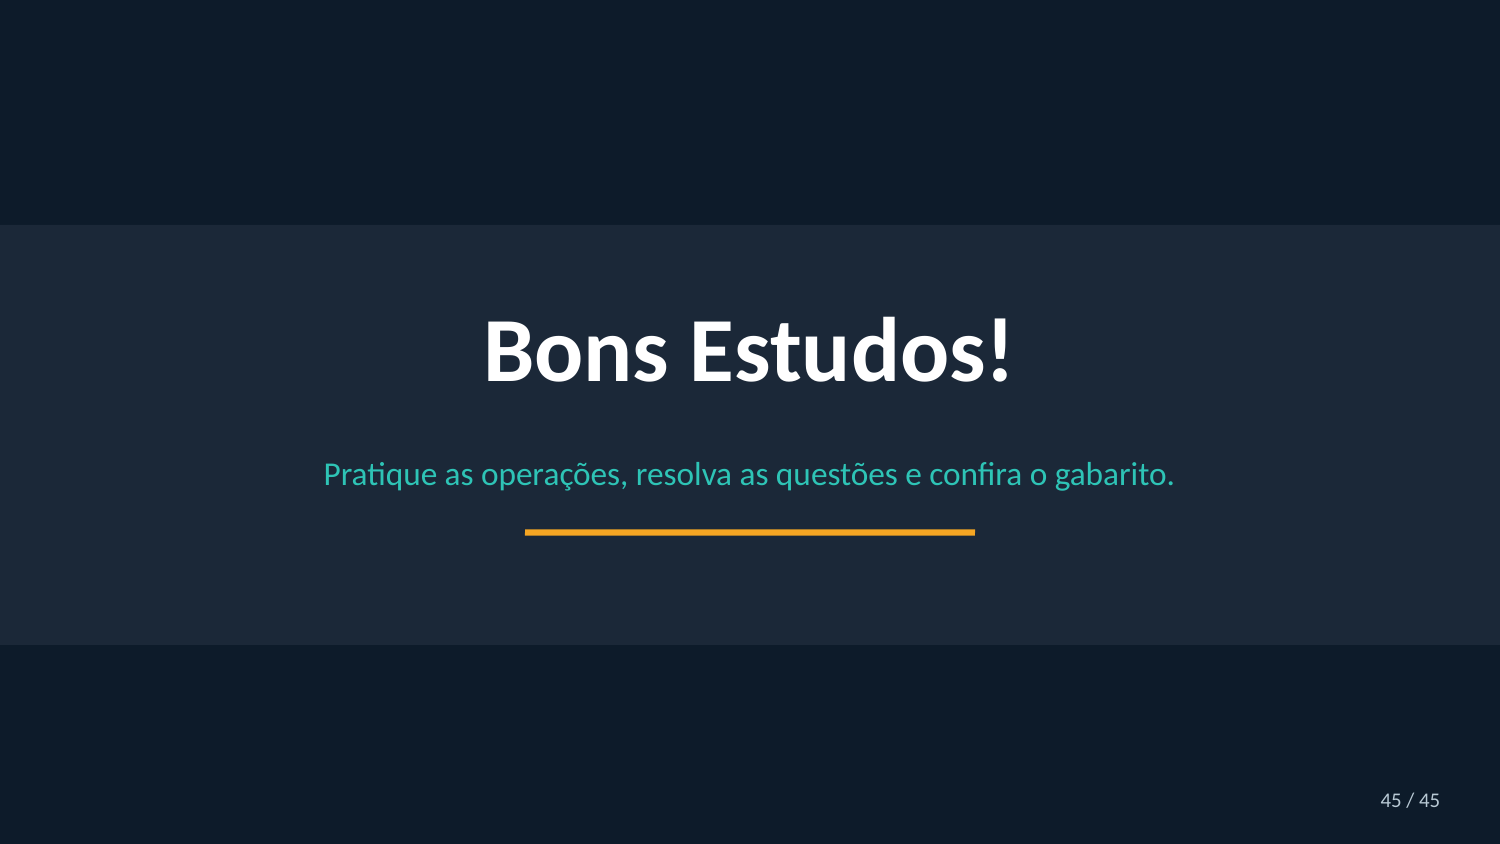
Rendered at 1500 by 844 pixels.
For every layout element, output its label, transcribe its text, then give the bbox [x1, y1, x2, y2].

text_box Pratique as operações, resolva as questões e confira o gabarito. [224, 434, 1275, 510]
text_box Bons Estudos! [74, 269, 1425, 420]
text_box 45 / 45 [1274, 772, 1455, 825]
text_box [0, 224, 1500, 645]
